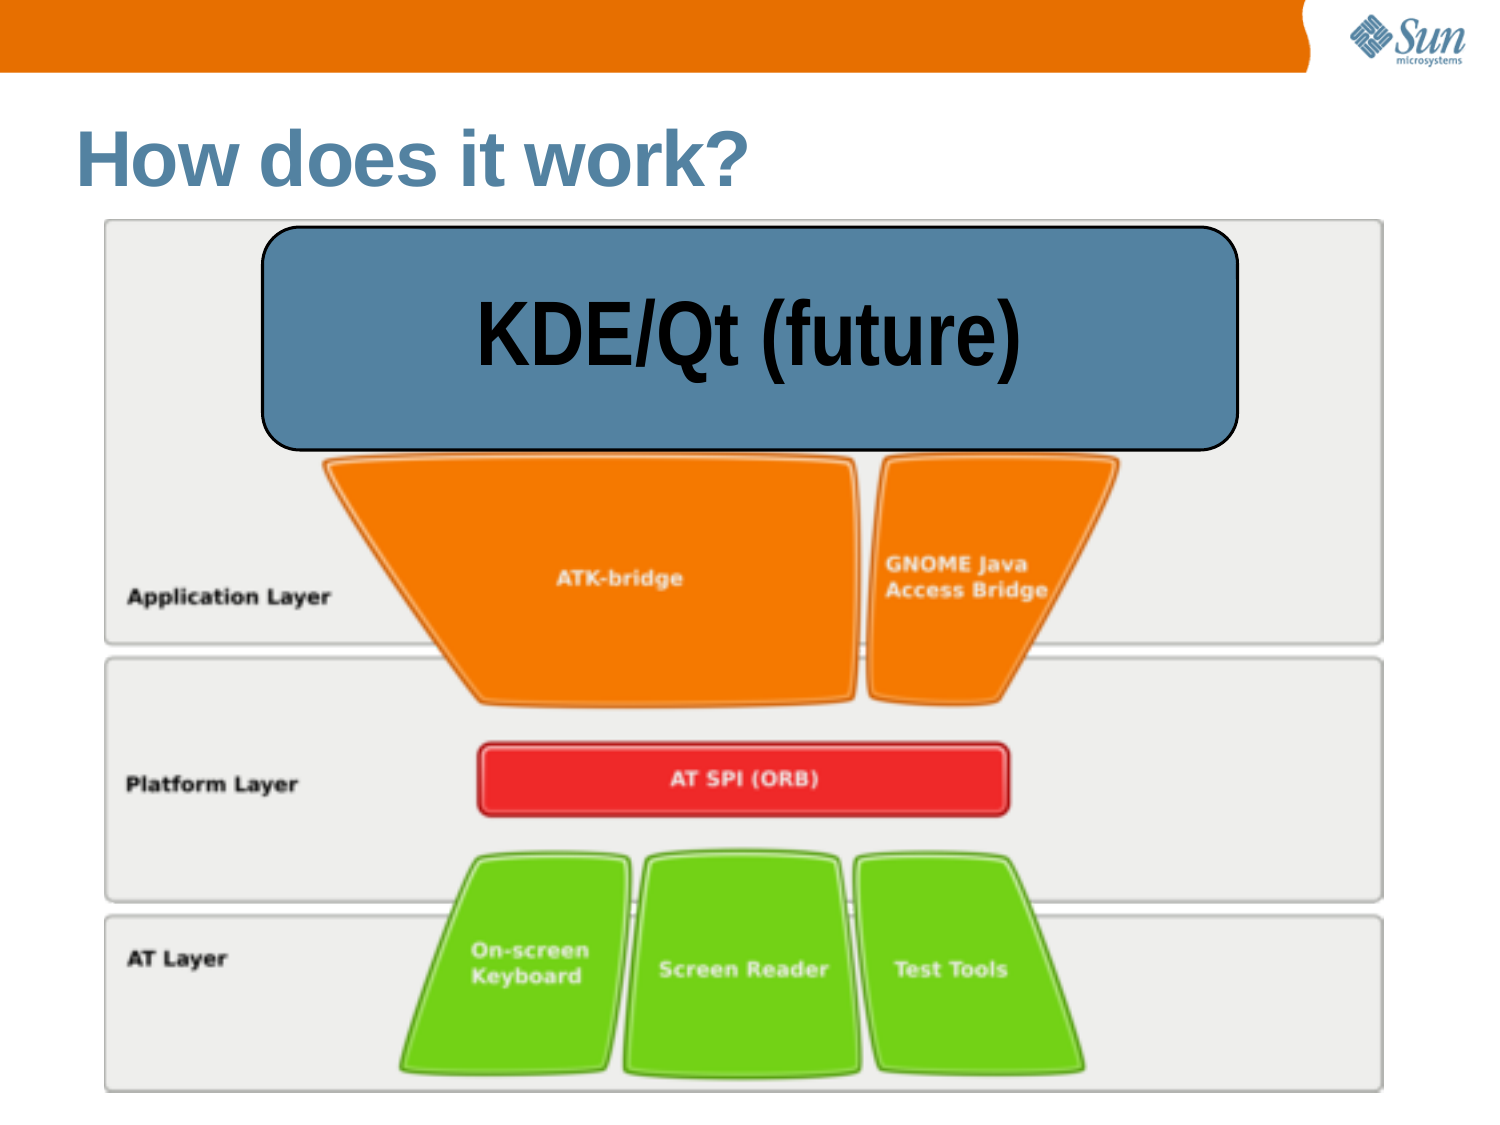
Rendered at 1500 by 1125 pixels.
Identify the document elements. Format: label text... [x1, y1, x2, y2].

picture [0, 0, 1500, 75]
text_box KDE/Qt (future) [262, 227, 1238, 451]
title How does it work? [75, 122, 1438, 228]
picture [104, 219, 1384, 1093]
